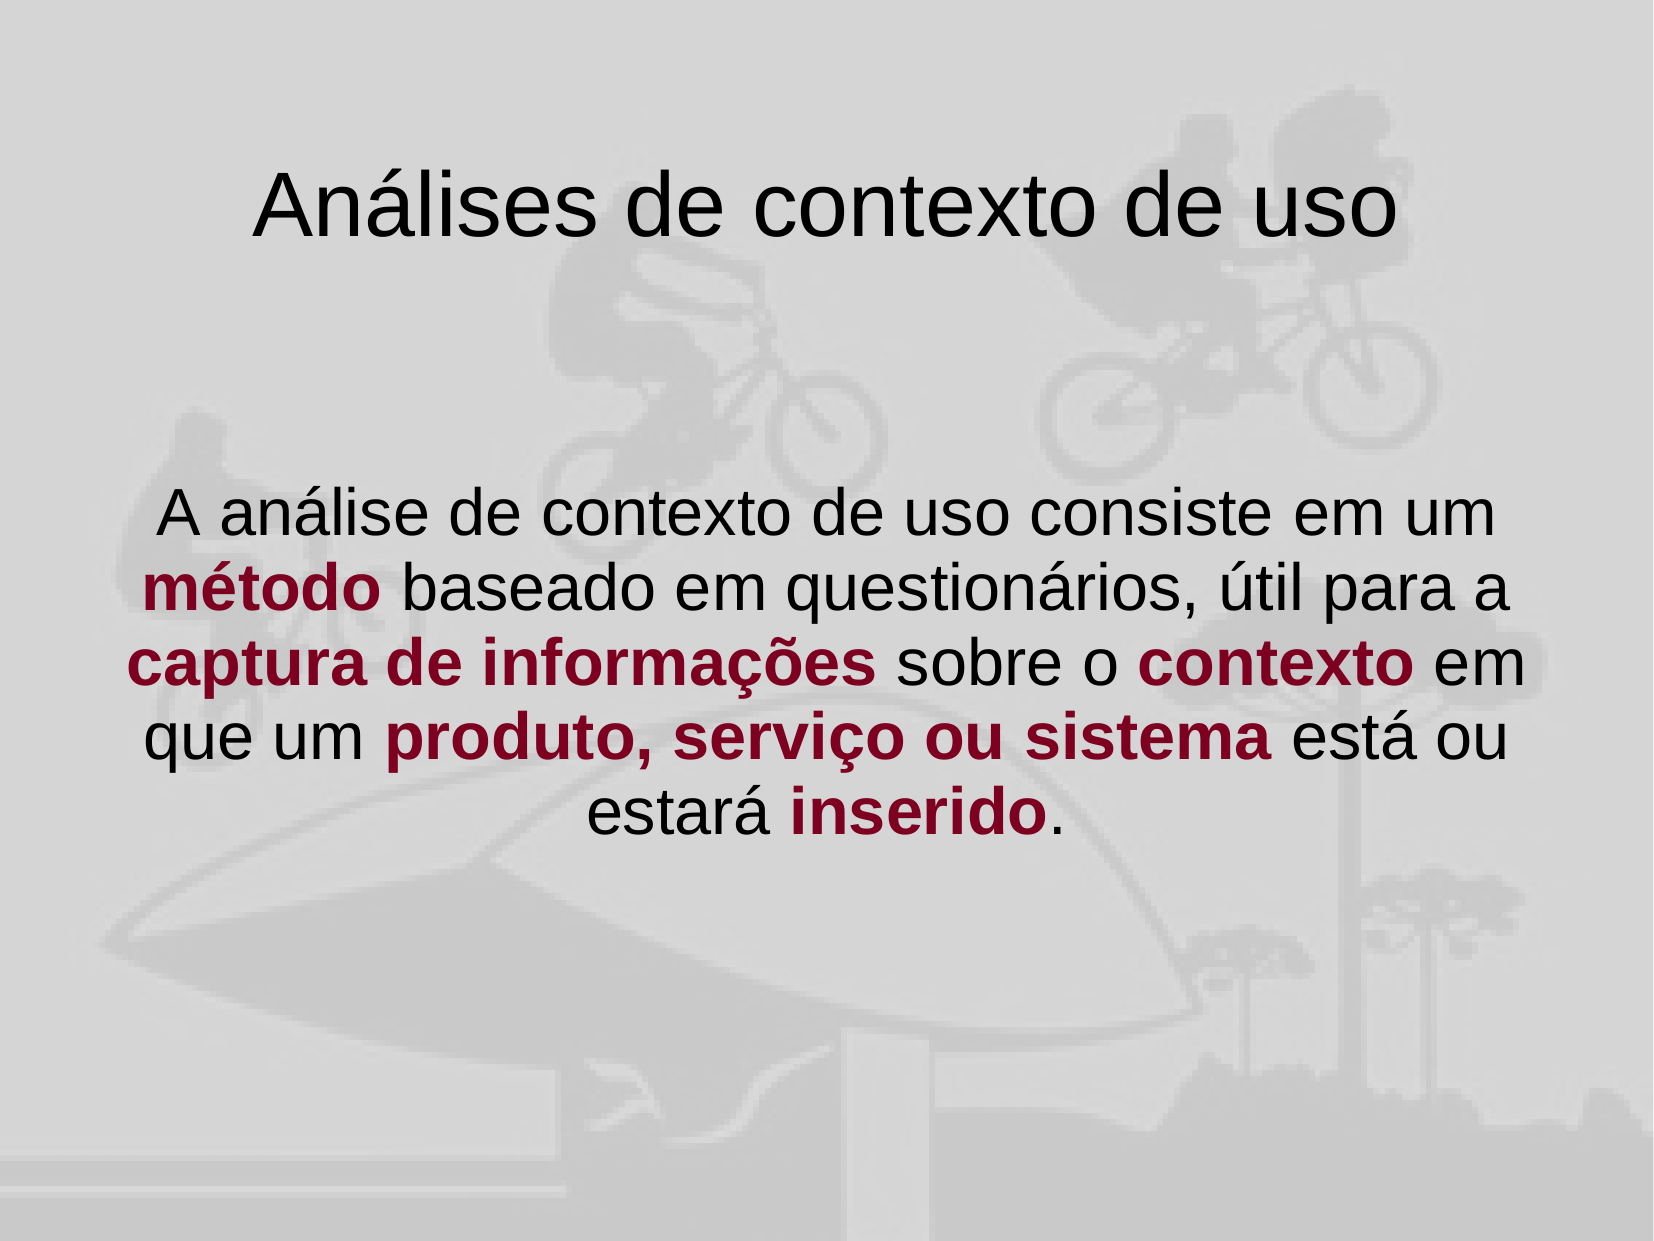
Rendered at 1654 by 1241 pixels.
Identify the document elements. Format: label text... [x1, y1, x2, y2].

title Análises de contexto de uso [82, 49, 1571, 257]
picture [0, 0, 1654, 1241]
subtitle A análise de contexto de uso consiste em um método baseado em questionários, útil para a captura de informações sobre o contexto em que um produto, serviço ou sistema está ou estará inserido. [82, 297, 1571, 1102]
